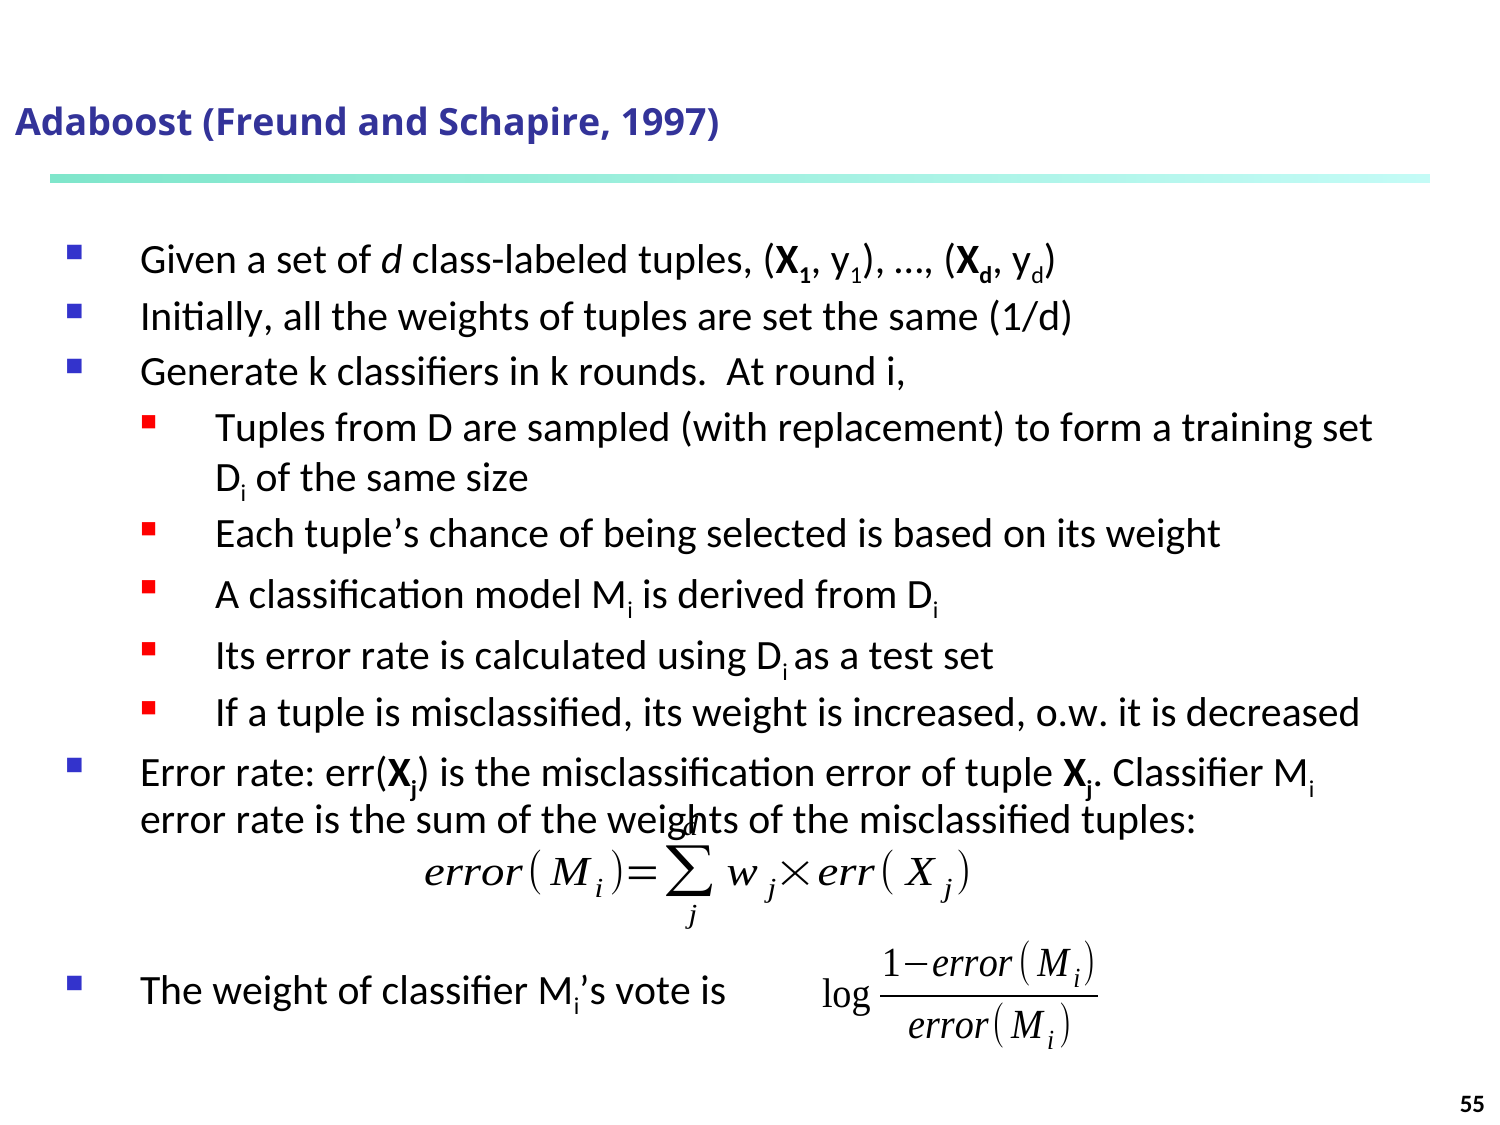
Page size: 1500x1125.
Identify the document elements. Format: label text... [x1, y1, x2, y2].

list Given a set of d class-labeled tuples, (X1, y1), …, (Xd, yd) Initially, all the weights of tuples are set the same (1/d) Generate k classifiers in k rounds. At round i, Tuples from D are sampled (with replacement) to form a training set Di of the same size Each tuple’s chance of being selected is based on its weight A classification model Mi is derived from Di Its error rate is calculated using Di as a test set If a tuple is misclassified, its weight is increased, o.w. it is decreased Error rate: err(Xj) is the misclassification error of tuple Xj. Classifier Mi error rate is the sum of the weights of the misclassified tuples: The weight of classifier Mi’s vote is [49, 224, 1425, 1063]
chart [412, 812, 988, 930]
title Adaboost (Freund and Schapire, 1997) [0, 49, 1500, 150]
text_box <number> [1187, 1062, 1500, 1125]
chart [812, 937, 1113, 1057]
